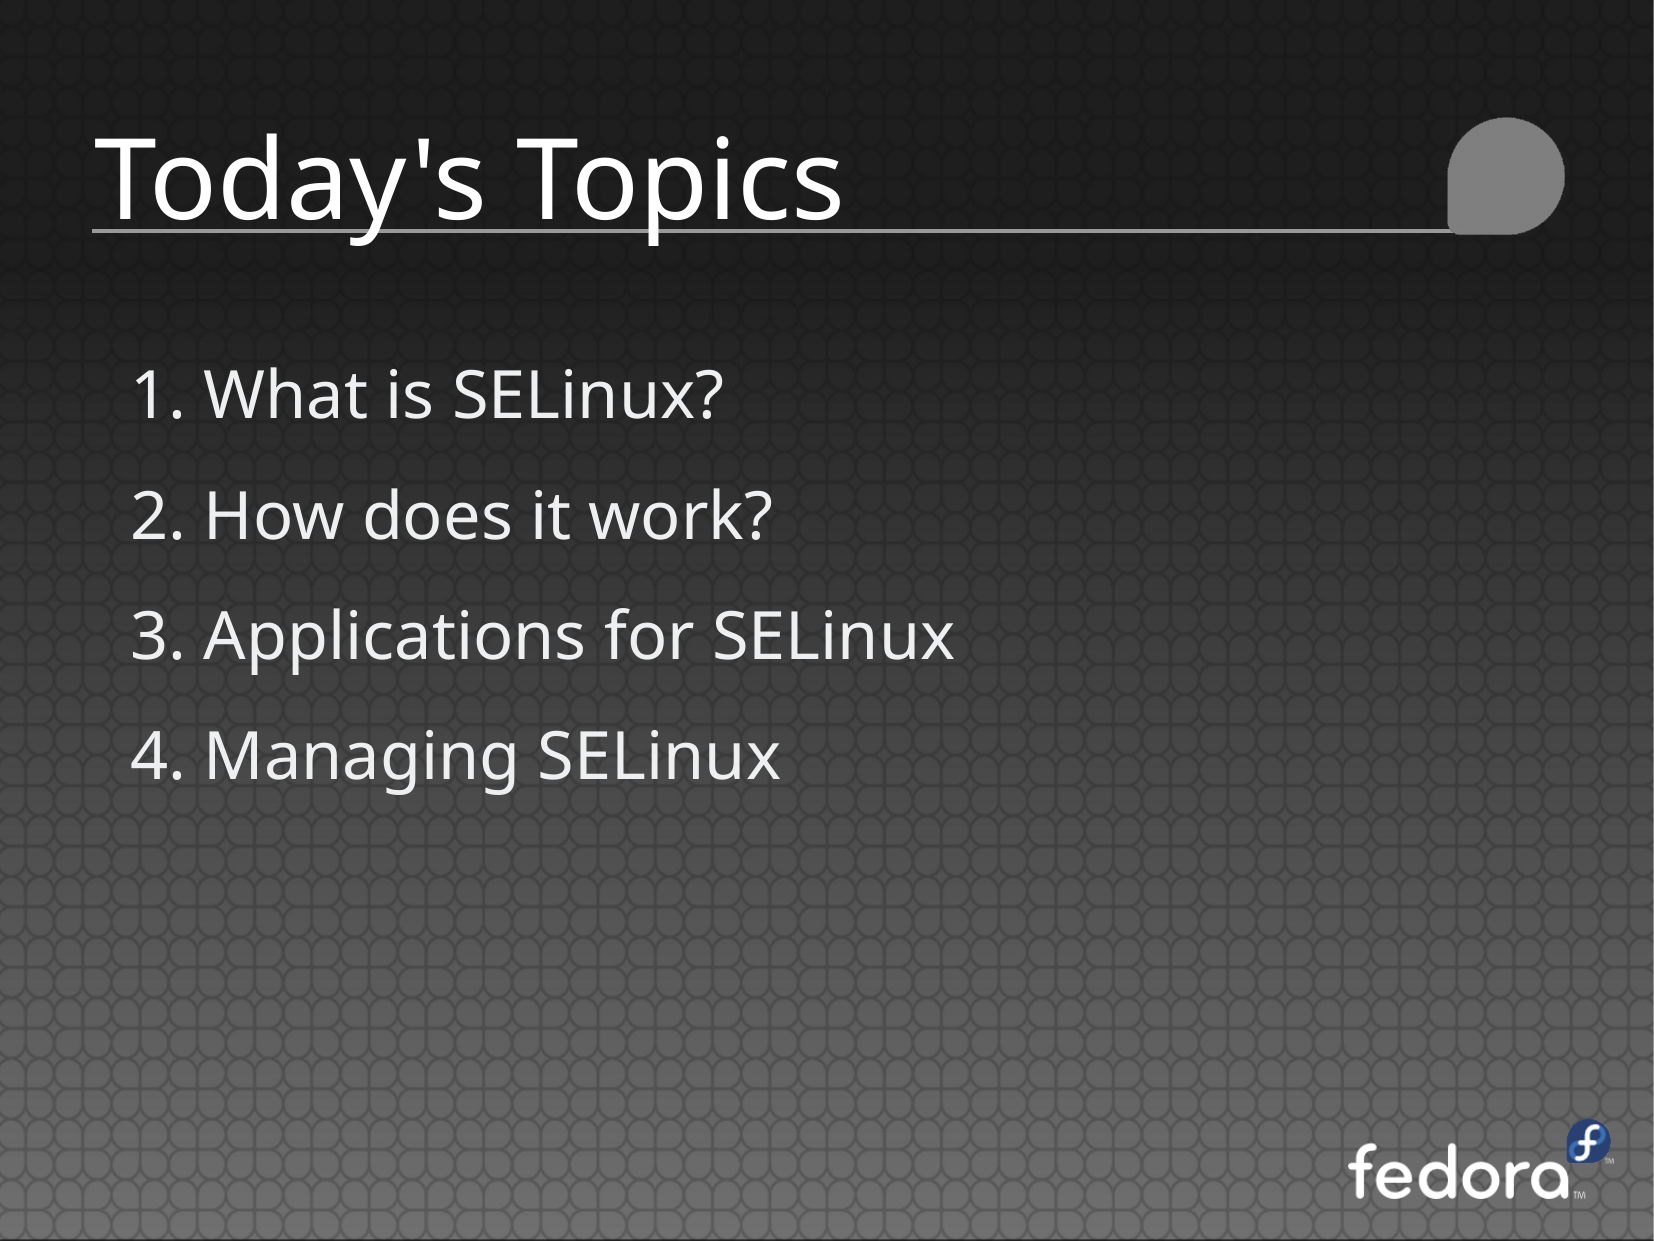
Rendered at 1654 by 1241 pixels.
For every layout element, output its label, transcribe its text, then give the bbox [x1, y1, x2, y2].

list What is SELinux? How does it work? Applications for SELinux Managing SELinux [112, 227, 1501, 1163]
title Today's Topics [94, 100, 1426, 251]
picture [0, 0, 1654, 1241]
